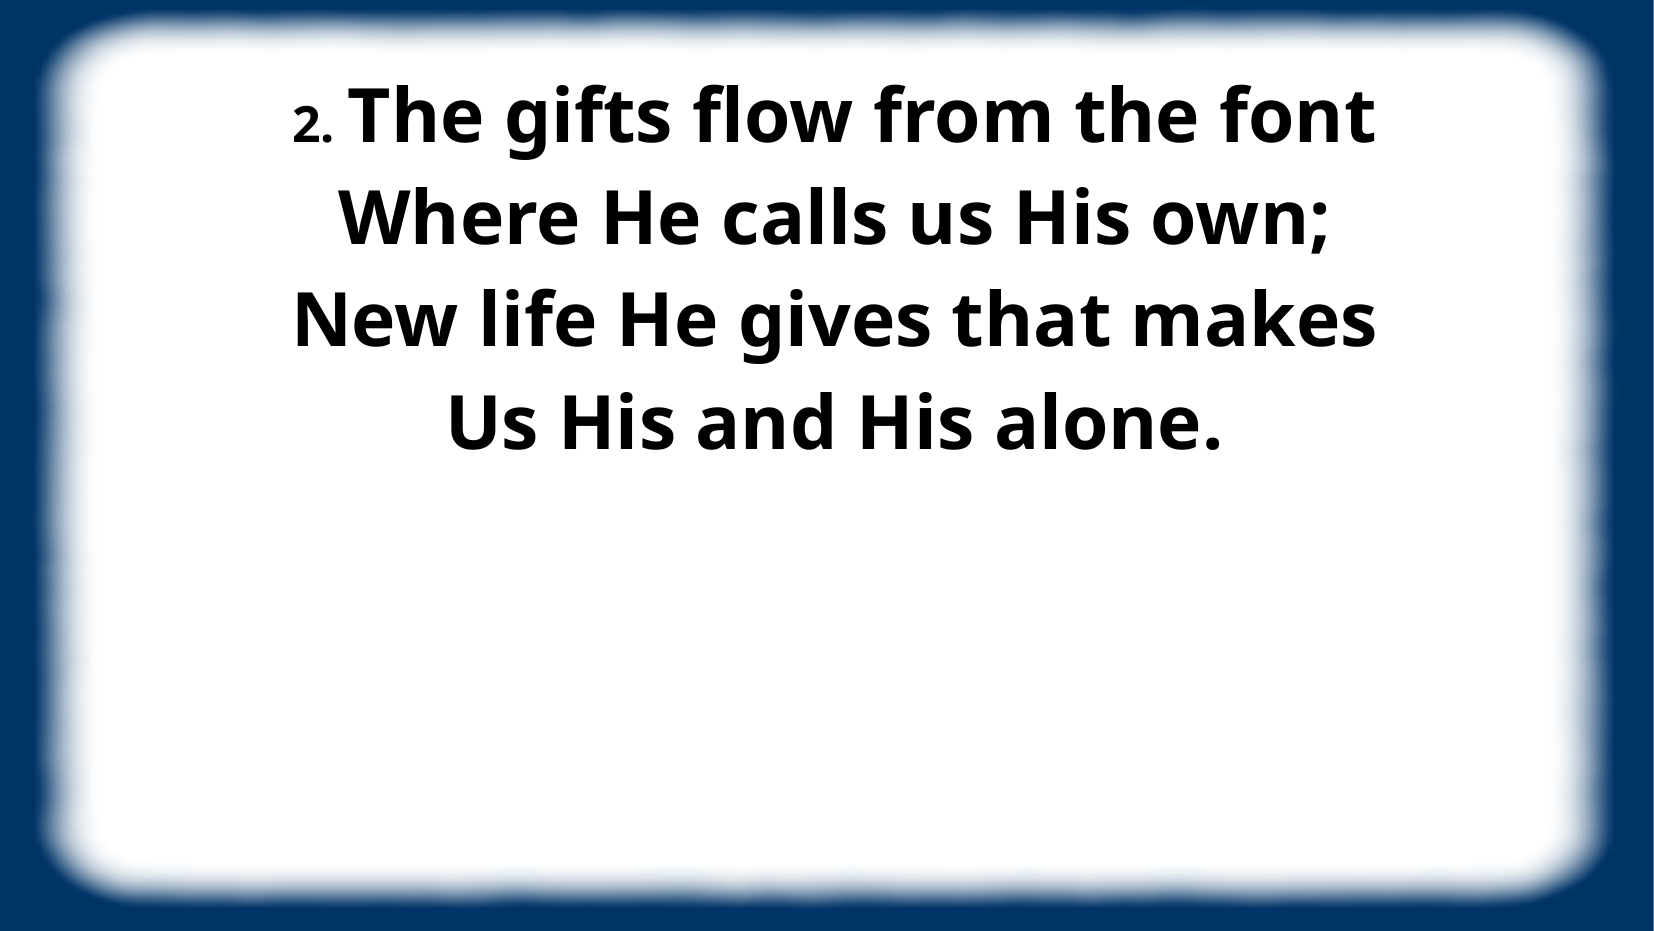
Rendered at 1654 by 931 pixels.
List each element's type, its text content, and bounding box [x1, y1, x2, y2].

text_box 2. The gifts flow from the font Where He calls us His own; New life He gives that makes Us His and His alone. [114, 54, 1555, 468]
picture [0, 0, 1654, 931]
